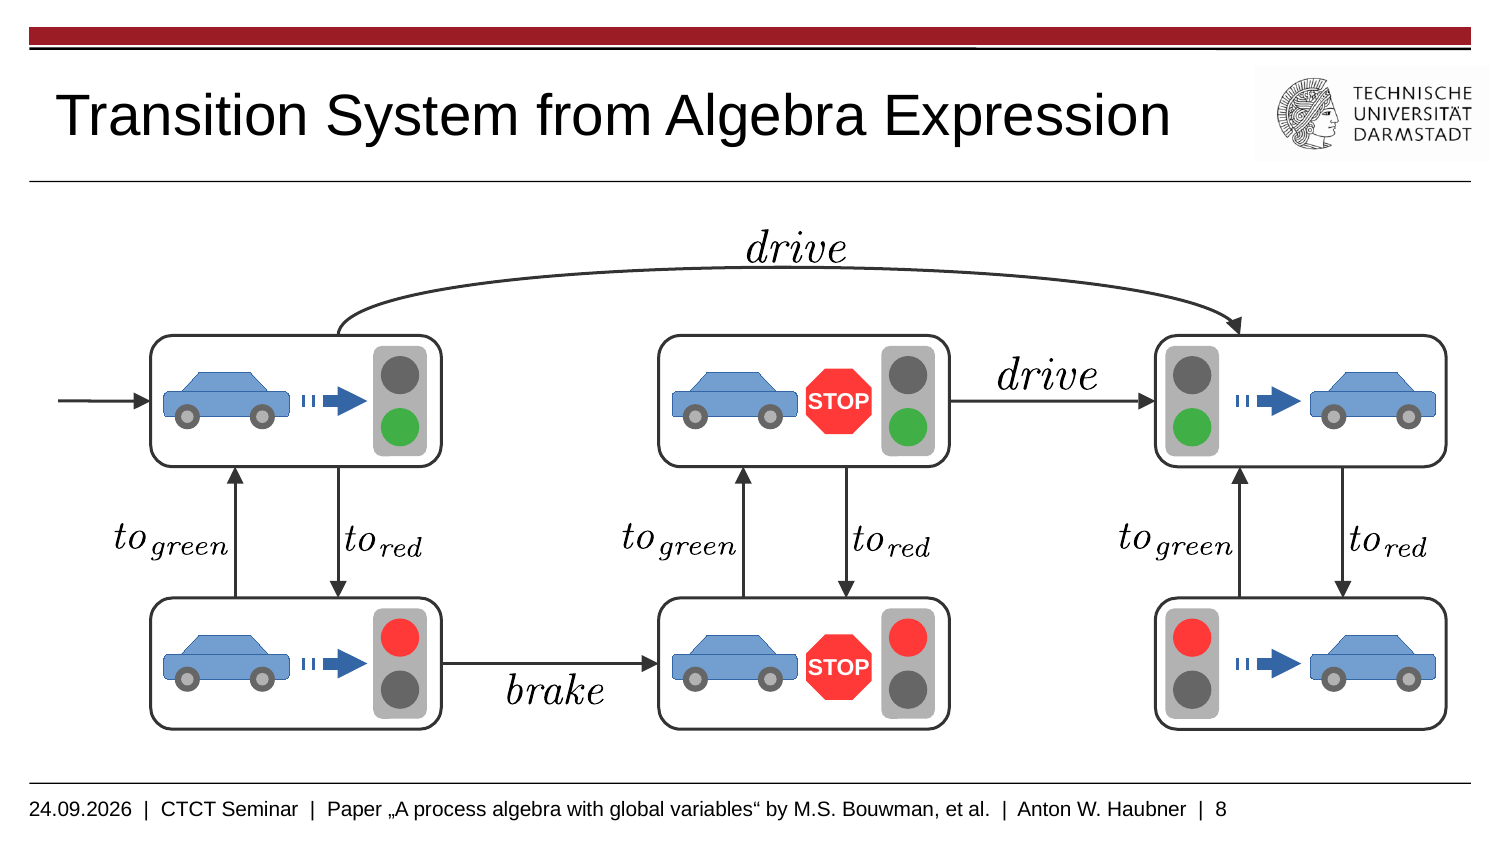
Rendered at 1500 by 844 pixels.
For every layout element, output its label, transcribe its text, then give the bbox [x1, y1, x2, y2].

text_box [805, 241, 825, 263]
text_box [915, 537, 930, 557]
title Transition System from Algebra Expression [29, 63, 1199, 167]
text_box [163, 372, 290, 430]
text_box [1215, 542, 1233, 555]
text_box [672, 372, 798, 430]
text_box [163, 635, 290, 692]
text_box [1021, 368, 1054, 390]
text_box [746, 229, 769, 263]
text_box [658, 542, 673, 561]
text_box [507, 673, 523, 705]
text_box [1349, 525, 1361, 552]
text_box [587, 684, 604, 705]
text_box [703, 542, 716, 555]
text_box [814, 634, 864, 645]
text_box [167, 542, 194, 555]
text_box [1310, 372, 1436, 430]
text_box [393, 544, 406, 557]
text_box [407, 537, 422, 557]
text_box [373, 608, 427, 719]
text_box [881, 608, 935, 719]
text_box [1412, 537, 1427, 558]
picture [1255, 65, 1490, 162]
text_box [358, 532, 376, 552]
text_box [1384, 544, 1411, 558]
text_box [195, 542, 208, 555]
text_box [1186, 542, 1199, 555]
text_box [637, 530, 654, 549]
text_box [344, 525, 357, 552]
text_box [866, 532, 884, 552]
text_box [718, 542, 736, 555]
text_box [672, 635, 793, 692]
text_box STOP [793, 379, 881, 424]
text_box [770, 241, 803, 263]
text_box [1133, 530, 1151, 549]
text_box [210, 542, 228, 555]
text_box [544, 684, 564, 705]
text_box [1056, 368, 1076, 390]
text_box [675, 542, 702, 555]
text_box [150, 542, 165, 561]
text_box [565, 673, 585, 705]
text_box [1165, 345, 1220, 457]
text_box [1079, 368, 1097, 390]
text_box [828, 241, 846, 263]
text_box [997, 356, 1020, 390]
text_box [1310, 635, 1436, 692]
text_box [1119, 522, 1131, 549]
text_box [852, 525, 865, 552]
text_box [1171, 542, 1186, 555]
text_box [902, 544, 914, 557]
text_box [380, 544, 394, 557]
text_box [129, 530, 146, 549]
text_box [622, 522, 635, 549]
text_box [114, 522, 127, 549]
text_box [1155, 542, 1170, 561]
text_box [1200, 542, 1213, 555]
text_box [1363, 532, 1380, 552]
text_box [888, 544, 902, 557]
text_box [373, 345, 427, 457]
text_box [814, 689, 864, 700]
text_box [1165, 608, 1220, 719]
text_box [526, 684, 545, 705]
text_box [815, 424, 863, 435]
text_box STOP [793, 645, 885, 689]
text_box [814, 368, 863, 379]
text_box [881, 345, 935, 457]
